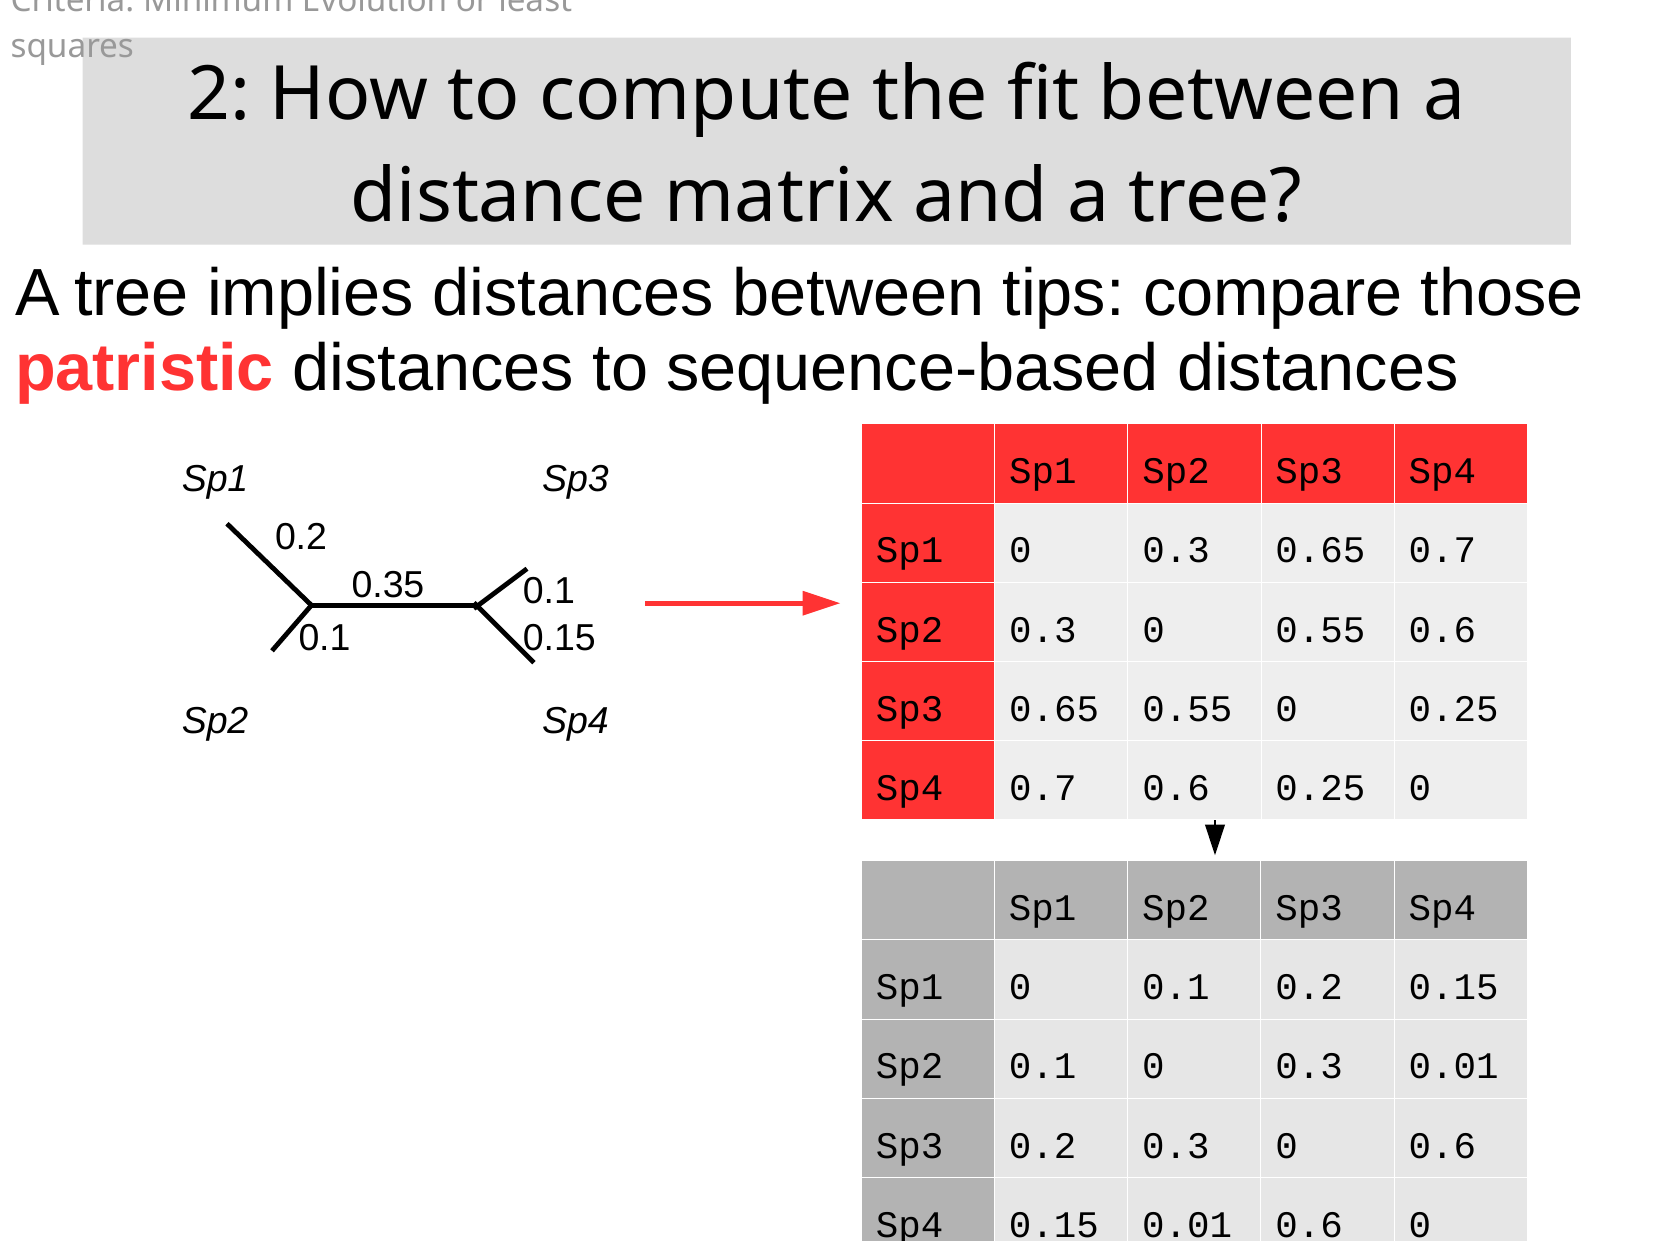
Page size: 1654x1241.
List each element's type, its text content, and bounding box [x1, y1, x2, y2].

table_cell 0.65 [1262, 504, 1394, 582]
text_box 0.2 [260, 508, 351, 569]
title 2: How to compute the fit between a distance matrix and a tree? [82, 37, 1571, 245]
text_box 0.15 [508, 609, 618, 666]
table_cell 0 [1395, 741, 1527, 819]
table_cell Sp4 [862, 1178, 994, 1241]
table_header Sp2 [1128, 424, 1261, 503]
text_box Sp3 [527, 449, 633, 548]
table_cell 0 [995, 940, 1127, 1019]
table_cell Sp2 [862, 1020, 994, 1098]
table_cell 0 [1128, 1020, 1260, 1098]
table_cell 0.25 [1395, 662, 1527, 740]
table_cell 0 [995, 504, 1127, 582]
table_header Sp1 [995, 861, 1127, 939]
table_cell 0.65 [995, 662, 1127, 740]
table_cell 0 [1395, 1178, 1527, 1241]
list A tree implies distances between tips: compare those patristic distances to sequence-based distances [15, 254, 1654, 604]
table_header Sp2 [1128, 861, 1260, 939]
text_box 0.1 [283, 609, 374, 670]
table_header Sp4 [1395, 861, 1527, 939]
table_cell 0.1 [995, 1020, 1127, 1098]
table_cell 0 [1262, 662, 1394, 740]
table_header Sp3 [1261, 861, 1394, 939]
table_cell 0.3 [995, 583, 1127, 661]
table_cell 0.15 [995, 1178, 1127, 1241]
table_cell 0.3 [1128, 504, 1261, 582]
table_cell 0.3 [1128, 1099, 1260, 1177]
table_cell 0.6 [1261, 1178, 1394, 1241]
table_cell 0.01 [1395, 1020, 1527, 1098]
table_cell 0.3 [1261, 1020, 1394, 1098]
text_box Sp1 [167, 408, 273, 507]
table_header [862, 861, 994, 939]
table_cell 0.15 [1395, 940, 1527, 1019]
table_cell 0 [1261, 1099, 1394, 1177]
table_cell 0.2 [1261, 940, 1394, 1019]
table_header Sp1 [995, 424, 1127, 503]
table_cell 0.55 [1262, 583, 1394, 661]
table_header Sp4 [1395, 424, 1527, 503]
text_box Sp2 [167, 650, 273, 749]
table_cell Sp1 [862, 504, 994, 582]
table_cell 0.1 [1128, 940, 1260, 1019]
text_box Criteria: Minimum Evolution or least squares [10, 0, 676, 73]
table_cell Sp3 [862, 662, 994, 740]
table_cell Sp1 [862, 940, 994, 1019]
table_cell 0.6 [1395, 1099, 1527, 1177]
table_cell 0.2 [995, 1099, 1127, 1177]
table_cell 0.6 [1128, 741, 1261, 819]
table_cell 0 [1128, 583, 1261, 661]
table_cell Sp4 [905, 1219, 915, 1235]
table_cell Sp2 [862, 583, 994, 661]
table_cell 0.01 [1128, 1178, 1260, 1241]
table_cell 0.7 [995, 741, 1127, 819]
table_cell 0.7 [1395, 504, 1527, 582]
table_header [862, 424, 994, 503]
table_cell Sp3 [862, 1099, 994, 1177]
text_box 0.1 [508, 561, 599, 609]
table_cell 0.25 [1262, 741, 1394, 819]
table_cell 0.6 [1395, 583, 1527, 661]
table_header Sp3 [1262, 424, 1394, 503]
table_cell 0.55 [1128, 662, 1261, 740]
table_cell Sp4 [862, 741, 994, 819]
text_box Sp4 [527, 650, 633, 749]
text_box 0.35 [336, 555, 453, 613]
